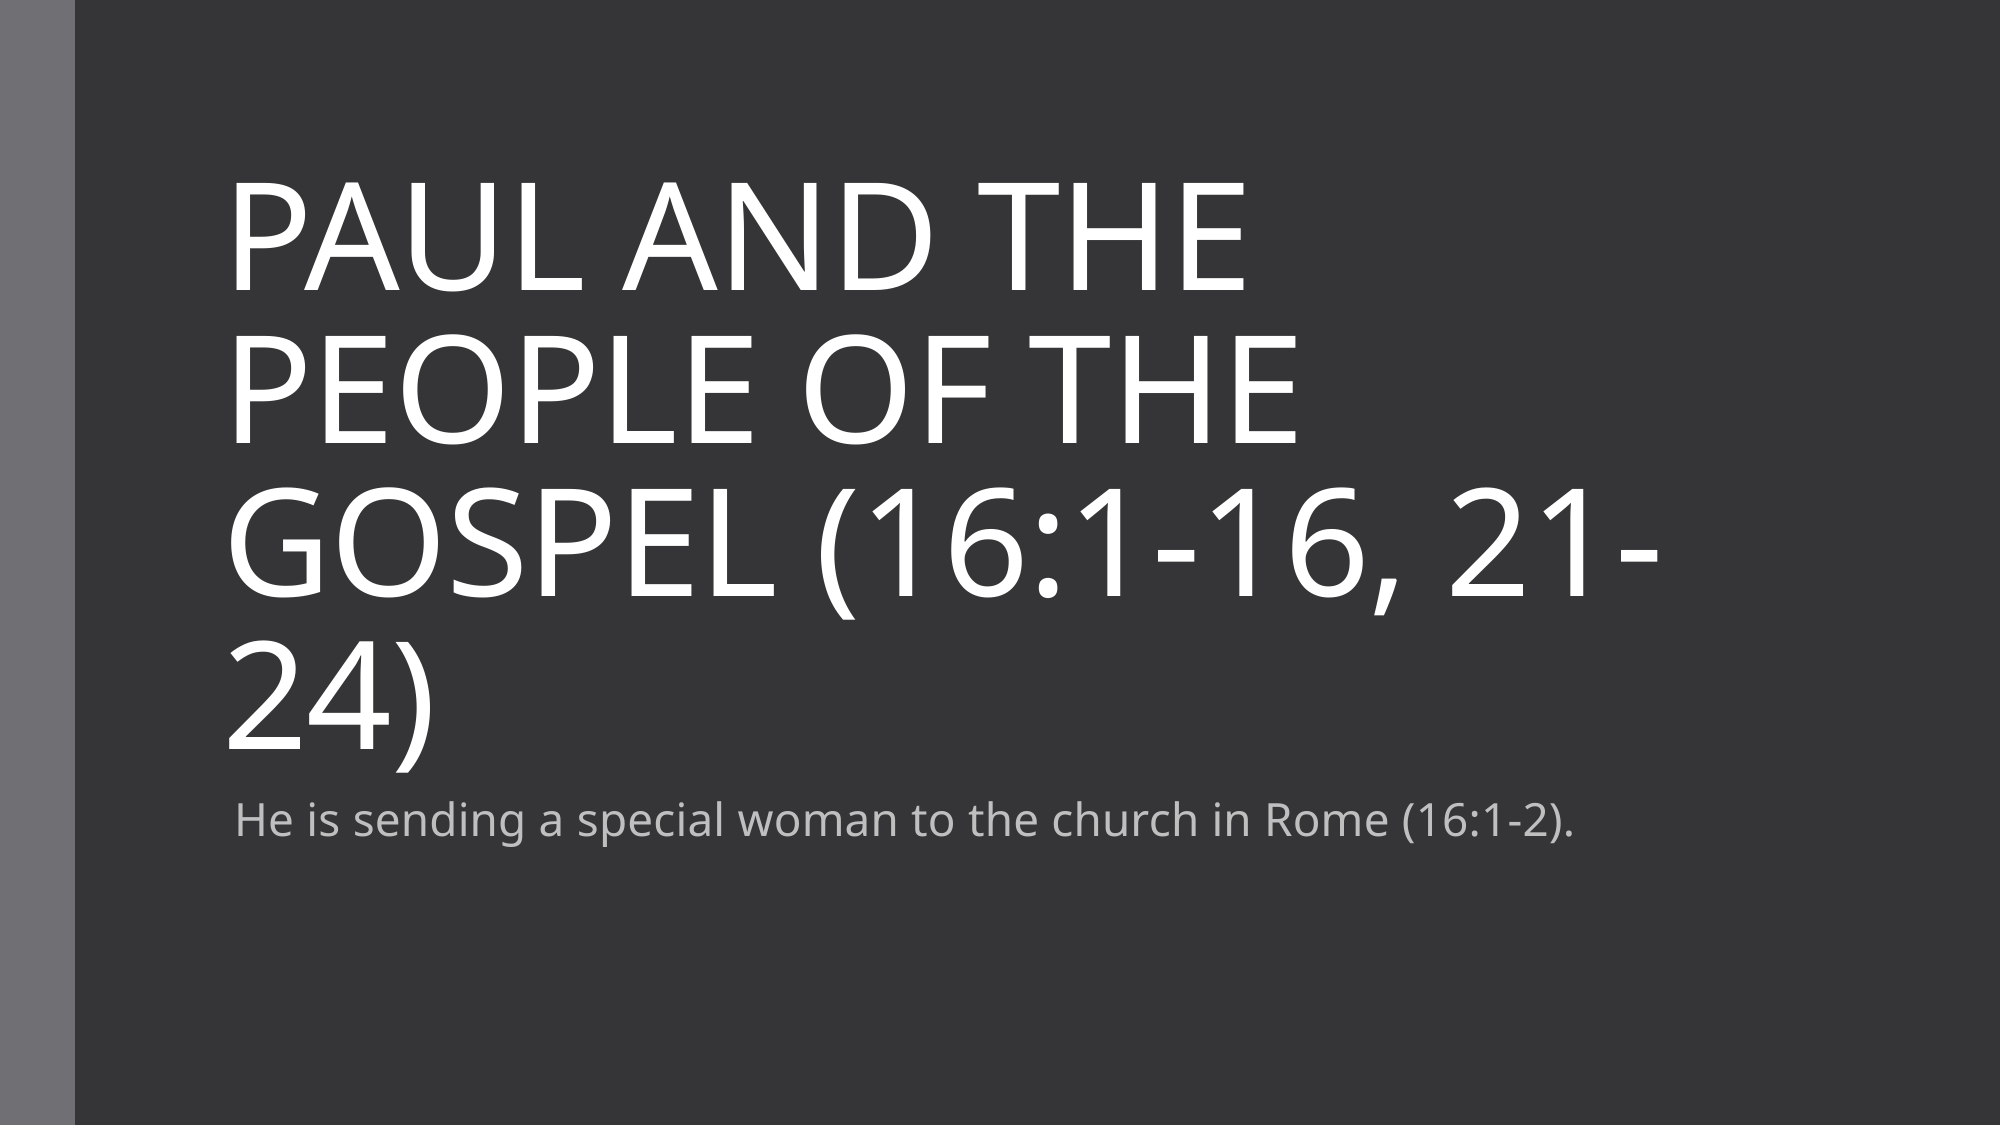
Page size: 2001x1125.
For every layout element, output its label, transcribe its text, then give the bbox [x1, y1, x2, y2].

title PAUL AND THE PEOPLE OF THE GOSPEL (16:1-16, 21-24) [206, 124, 1752, 787]
subtitle He is sending a special woman to the church in Rome (16:1-2). [206, 787, 1752, 1066]
